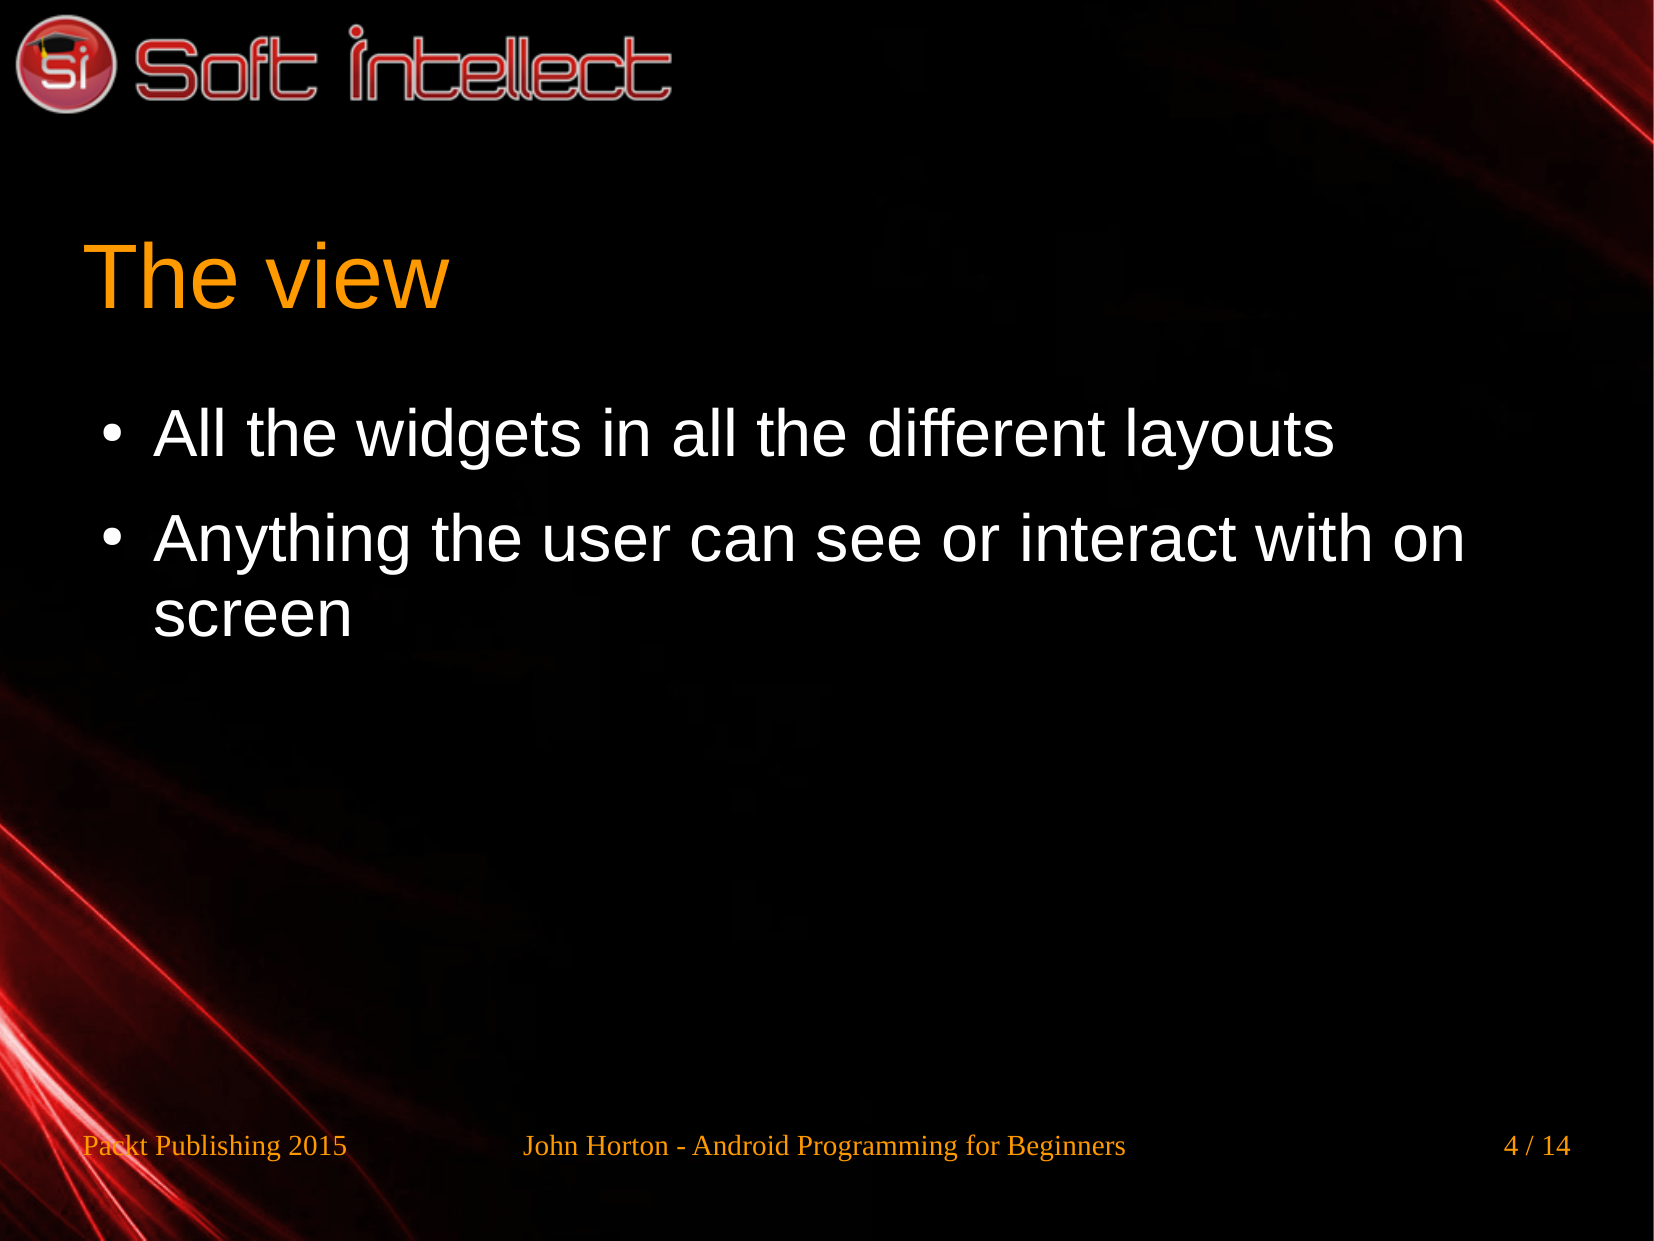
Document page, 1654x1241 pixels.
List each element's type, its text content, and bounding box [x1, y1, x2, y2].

list All the widgets in all the different layouts Anything the user can see or interact with on screen [82, 396, 1571, 1116]
title The view [82, 173, 1571, 381]
picture [0, 0, 1654, 1241]
